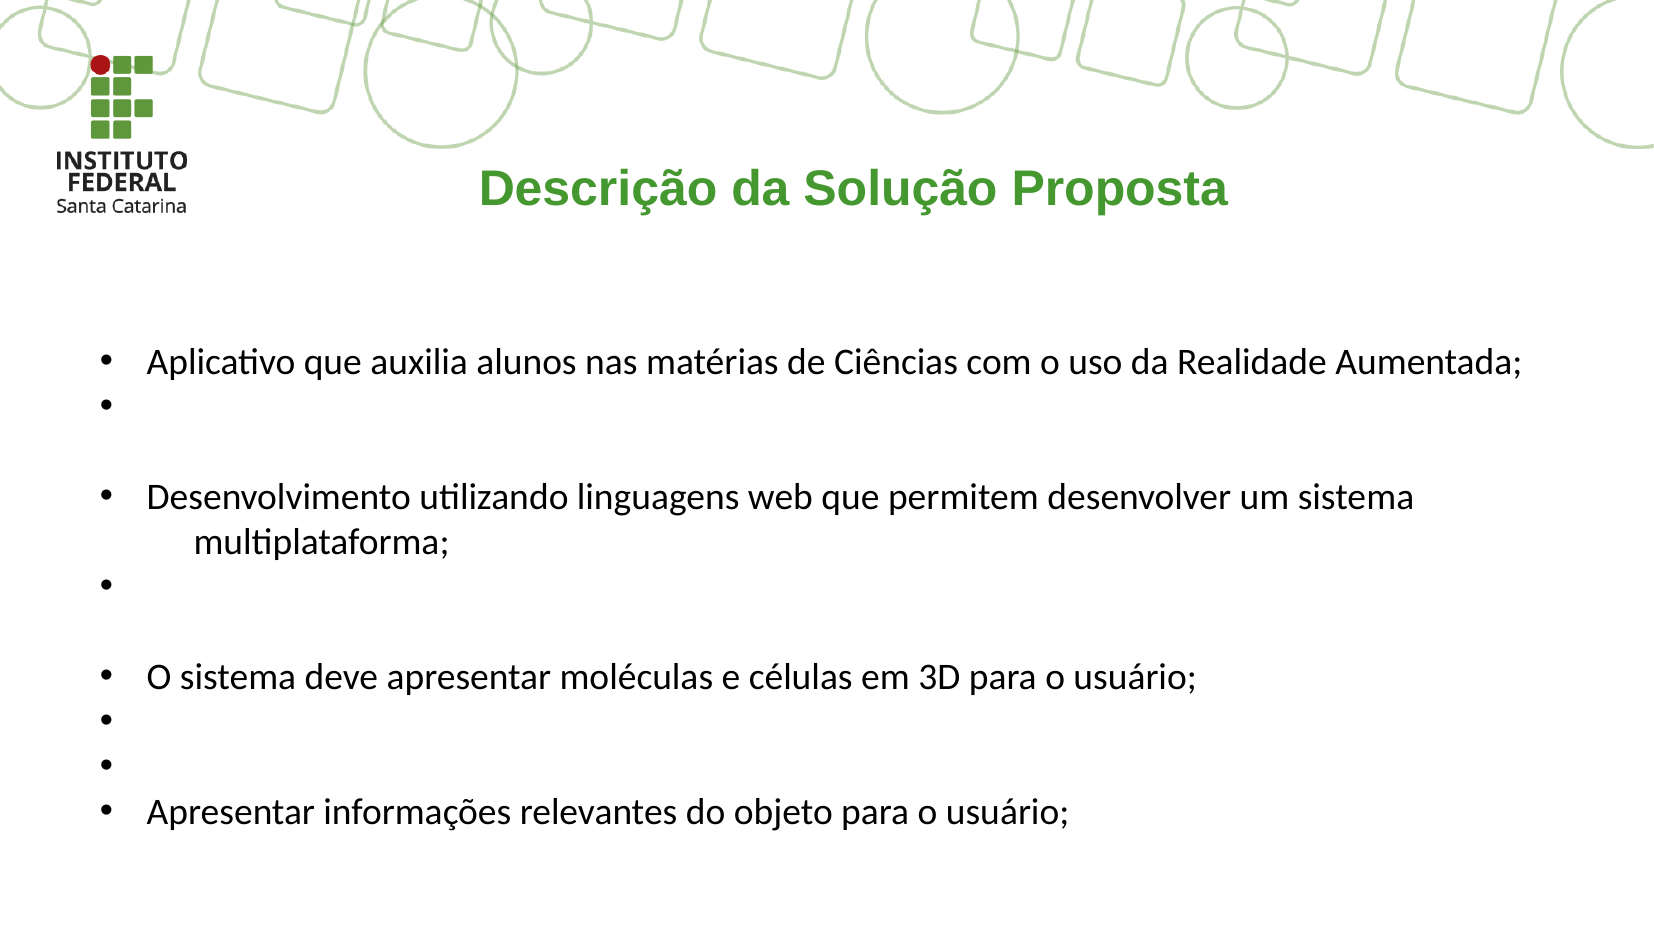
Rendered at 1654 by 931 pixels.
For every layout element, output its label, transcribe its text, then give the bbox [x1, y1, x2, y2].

title Descrição da Solução Proposta [198, 155, 1510, 217]
text_box Aplicativo que auxilia alunos nas matérias de Ciências com o uso da Realidade Aumentada; Desenvolvimento utilizando linguagens web que permitem desenvolver um sistema multiplataforma; O sistema deve apresentar moléculas e células em 3D para o usuário; Apresentar informações relevantes do objeto para o usuário; [84, 329, 1623, 845]
